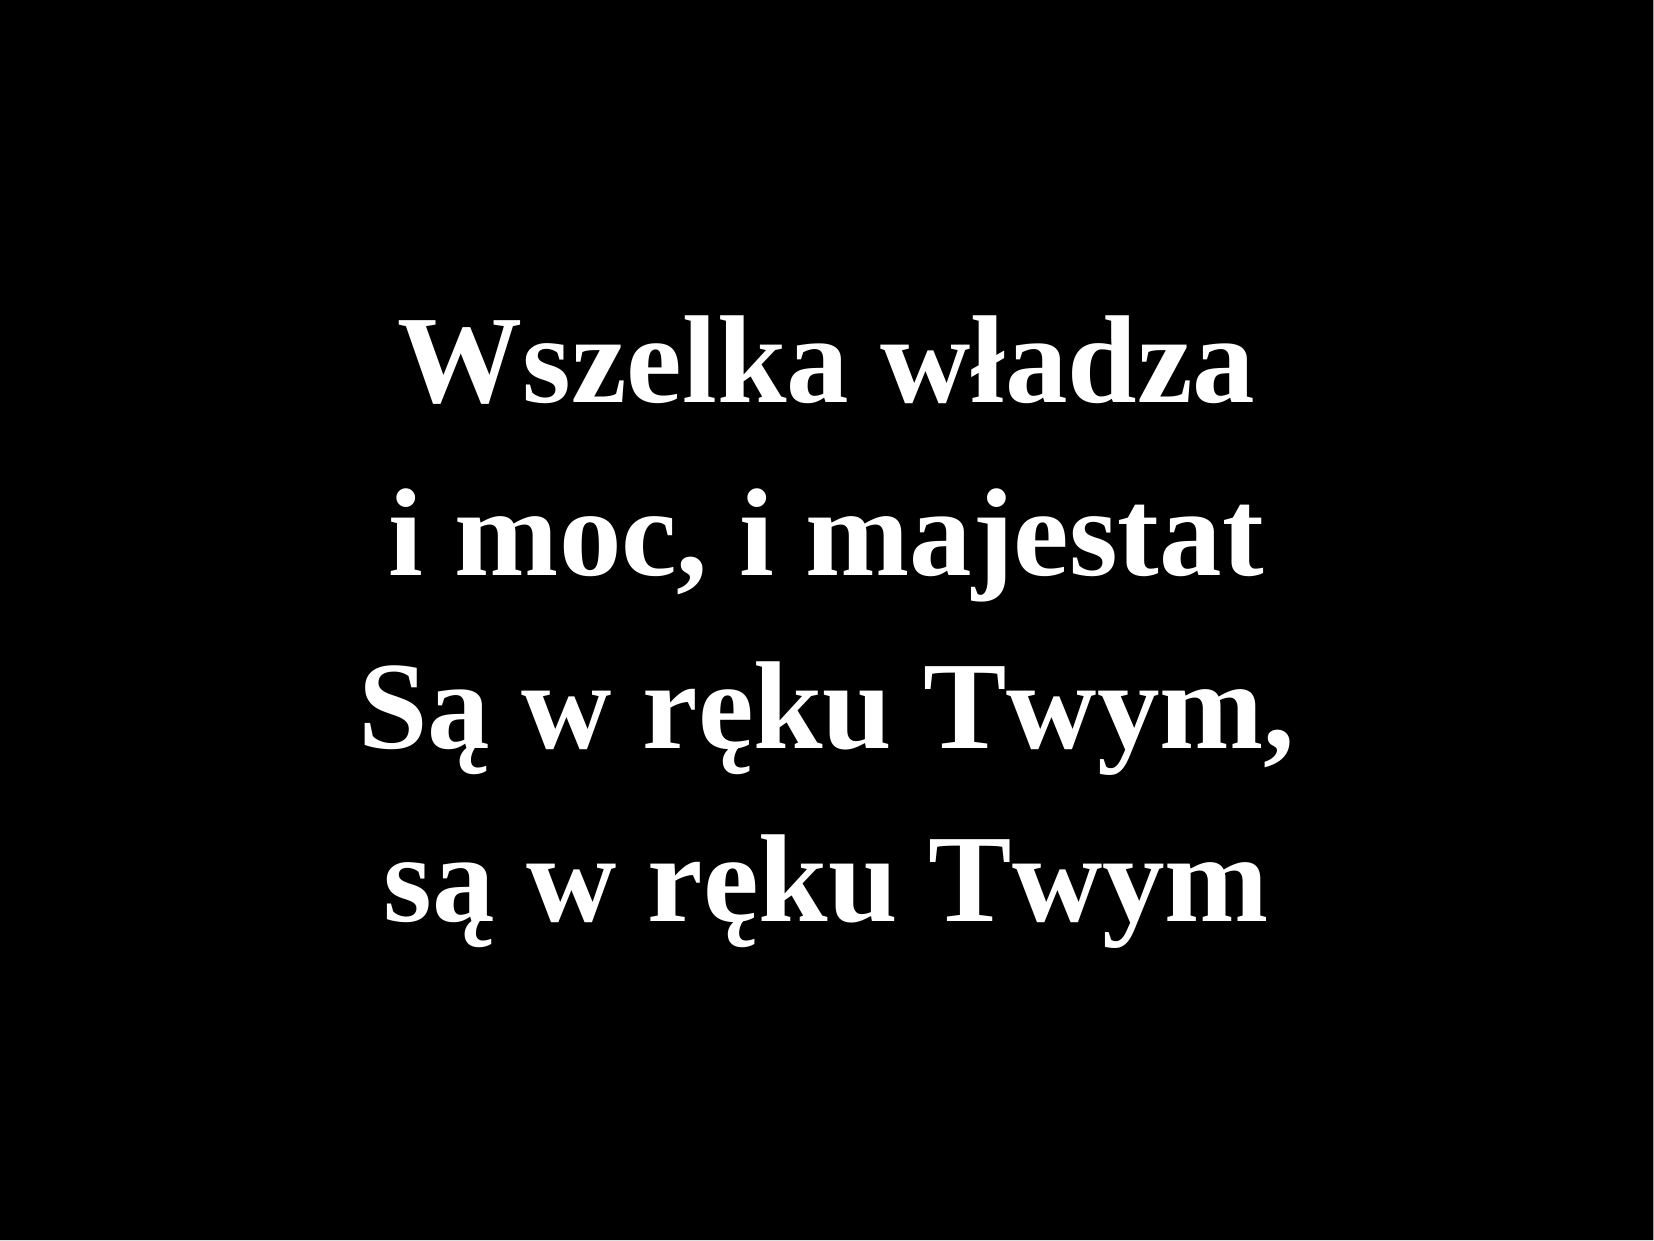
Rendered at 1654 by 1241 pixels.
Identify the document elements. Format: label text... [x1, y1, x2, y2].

title Wszelka władza ppp i moc, i majestat ppp Są w ręku Twym, ppp są w ręku Twym [0, 0, 1654, 1241]
